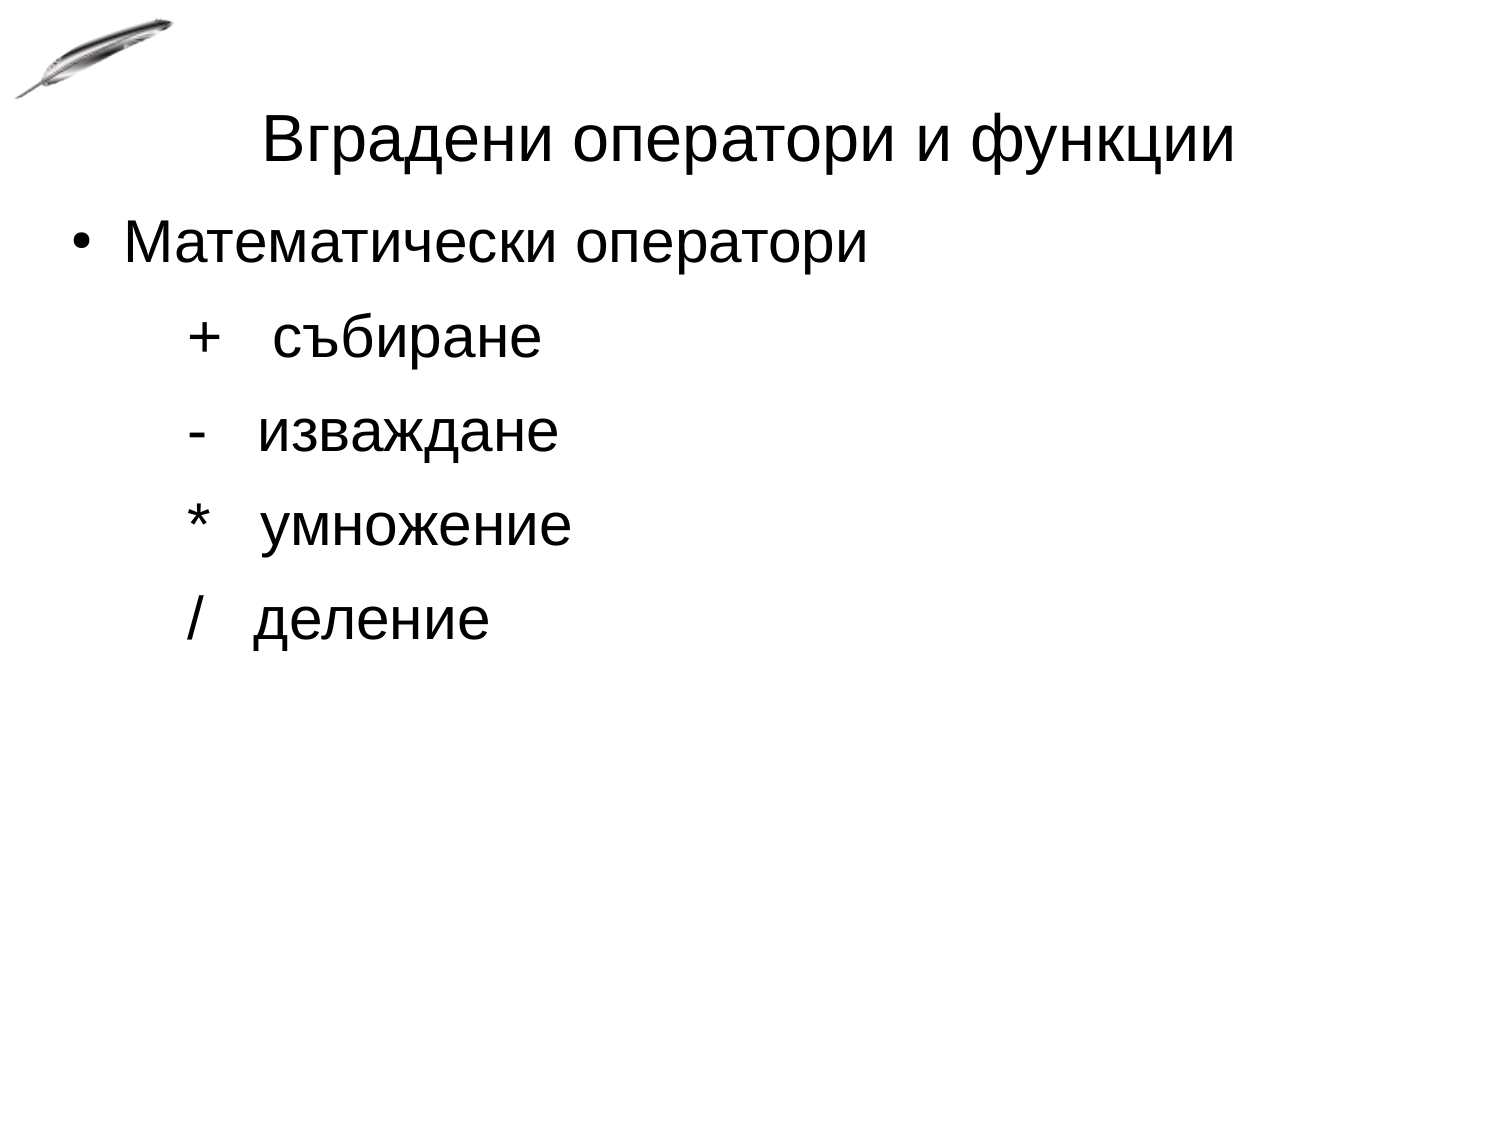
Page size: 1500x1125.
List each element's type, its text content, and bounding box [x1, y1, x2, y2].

list Математически оператори + събиране - изваждане * умножение / деление [53, 207, 1447, 1084]
picture [11, 17, 179, 101]
title Вградени оператори и функции [75, 44, 1425, 207]
